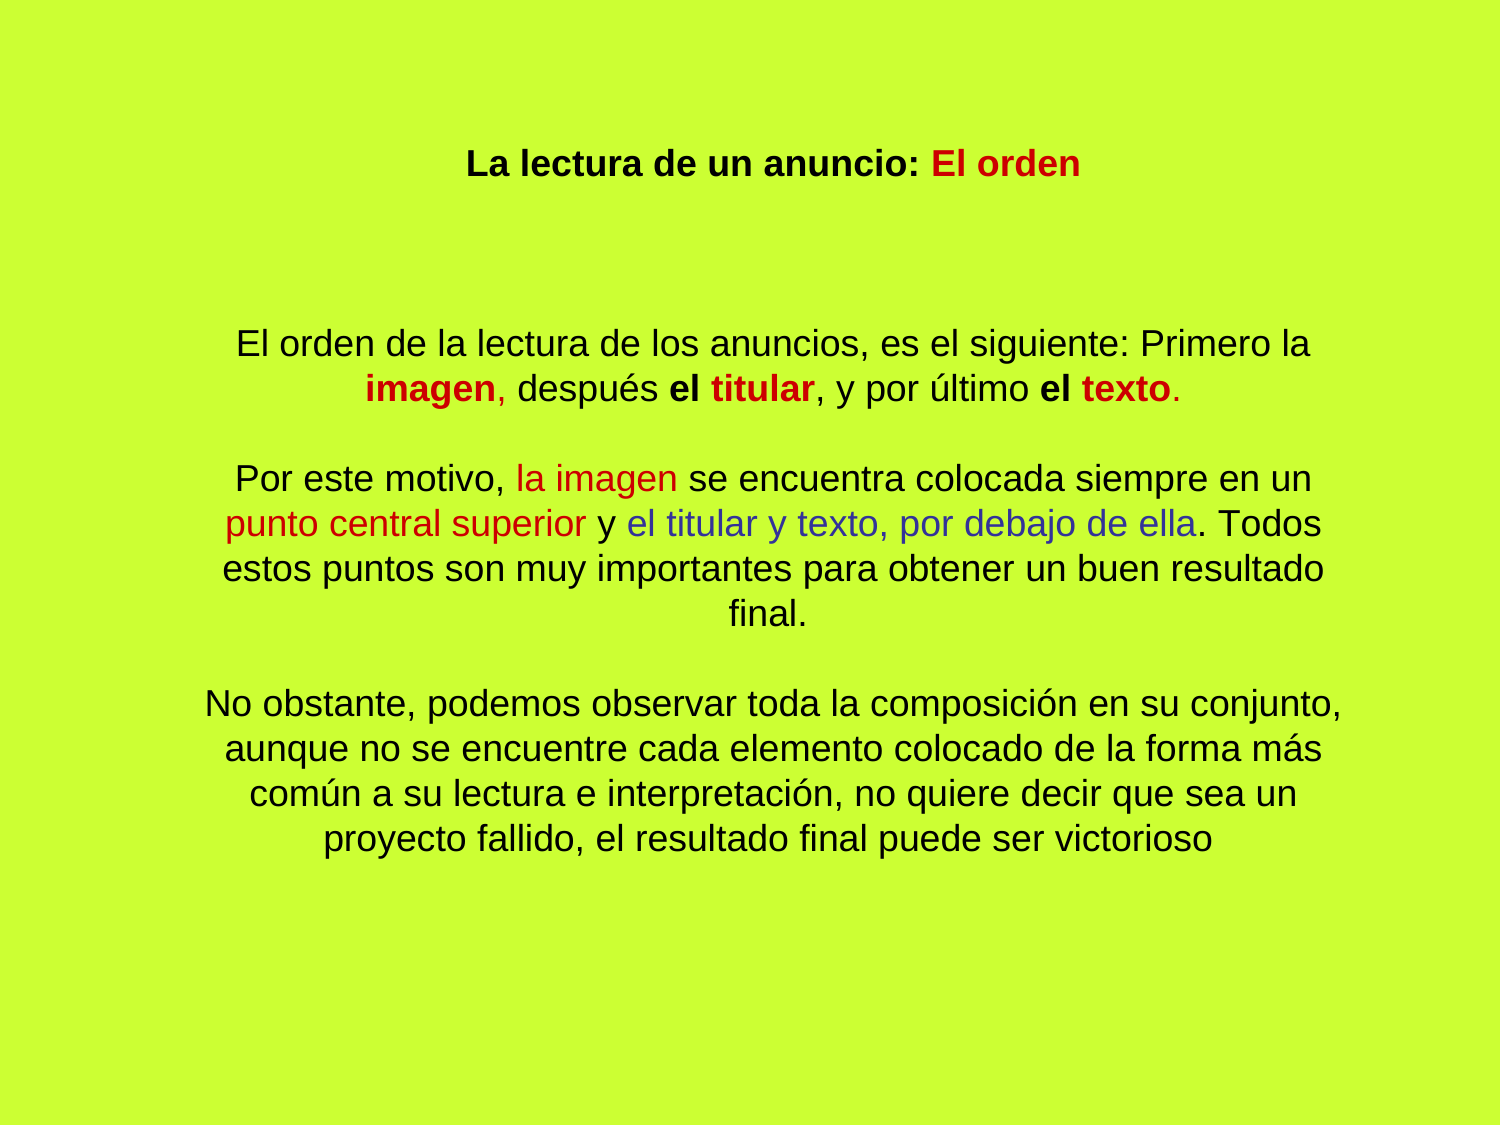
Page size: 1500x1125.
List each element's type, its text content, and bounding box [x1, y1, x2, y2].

text_box La lectura de un anuncio: El orden El orden de la lectura de los anuncios, es el siguiente: Primero la imagen, después el titular, y por último el texto. Por este motivo, la imagen se encuentra colocada siempre en un punto central superior y el titular y texto, por debajo de ella. Todos estos puntos son muy importantes para obtener un buen resultado final. No obstante, podemos observar toda la composición en su conjunto, aunque no se encuentre cada elemento colocado de la forma más común a su lectura e interpretación, no quiere decir que sea un proyecto fallido, el resultado final puede ser victorioso [171, 131, 1377, 868]
